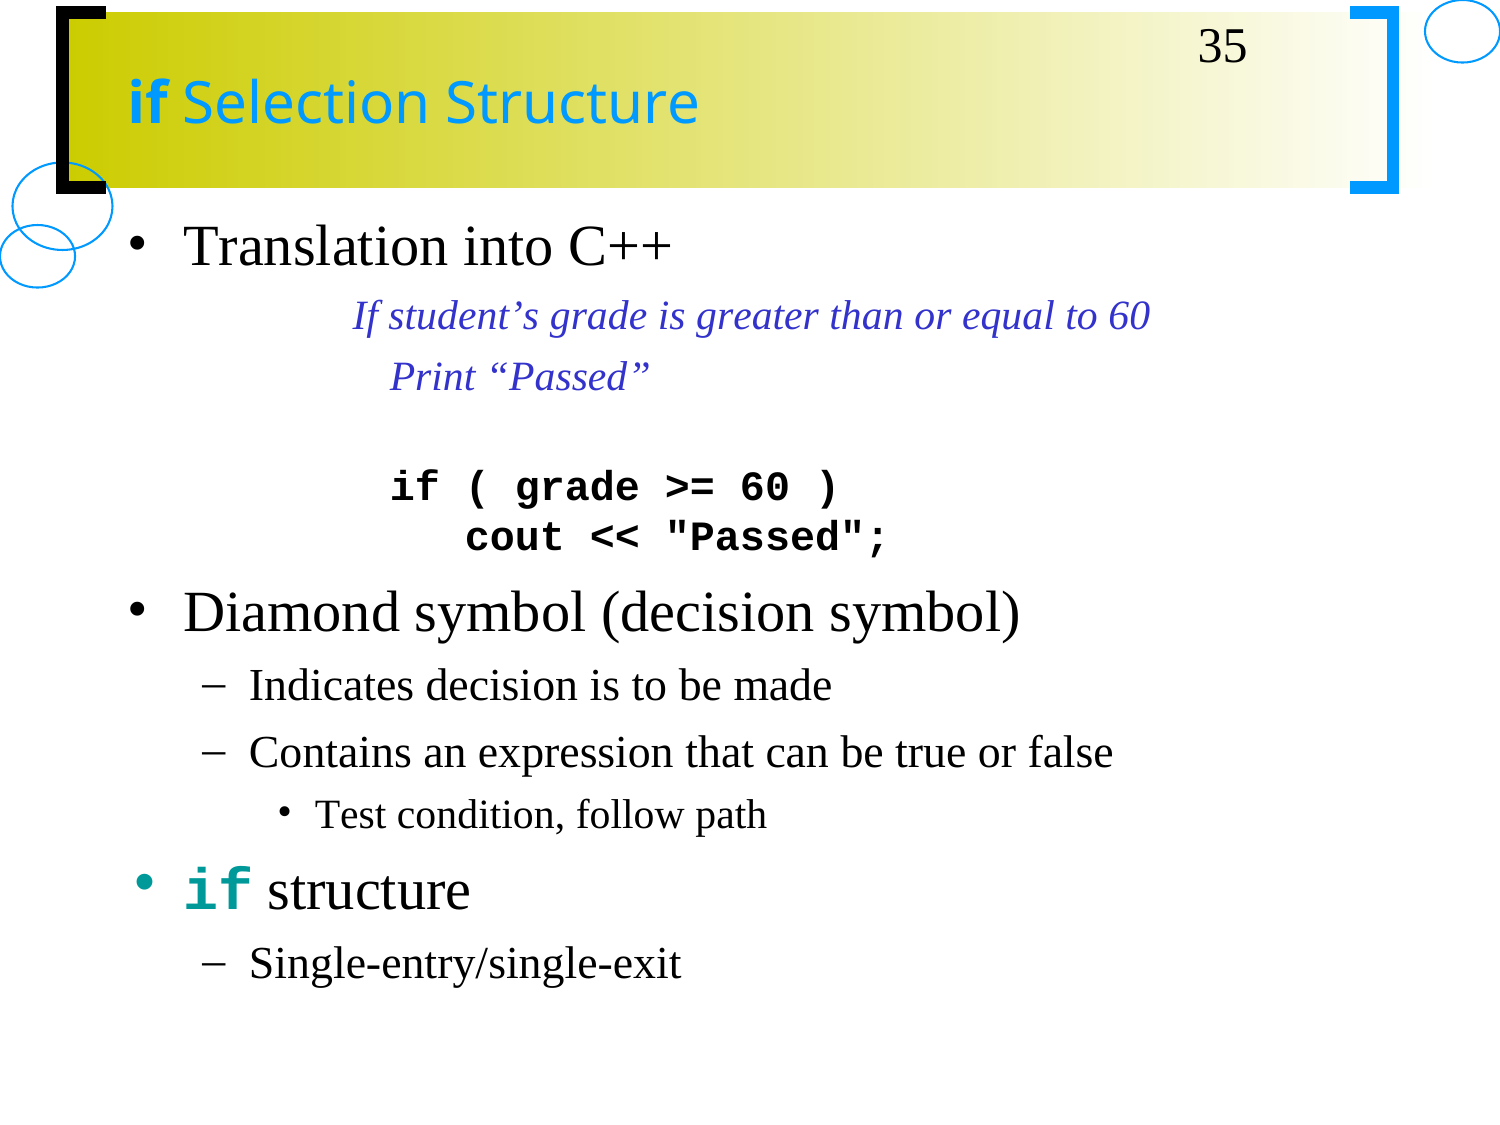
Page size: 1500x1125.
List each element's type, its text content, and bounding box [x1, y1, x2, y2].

title if Selection Structure [112, 12, 1388, 188]
list Translation into C++ If student’s grade is greater than or equal to 60 Print “Passed” if ( grade >= 60 ) cout << "Passed"; Diamond symbol (decision symbol) Indicates decision is to be made Contains an expression that can be true or false Test condition, follow path if structure Single-entry/single-exit [112, 199, 1388, 1063]
